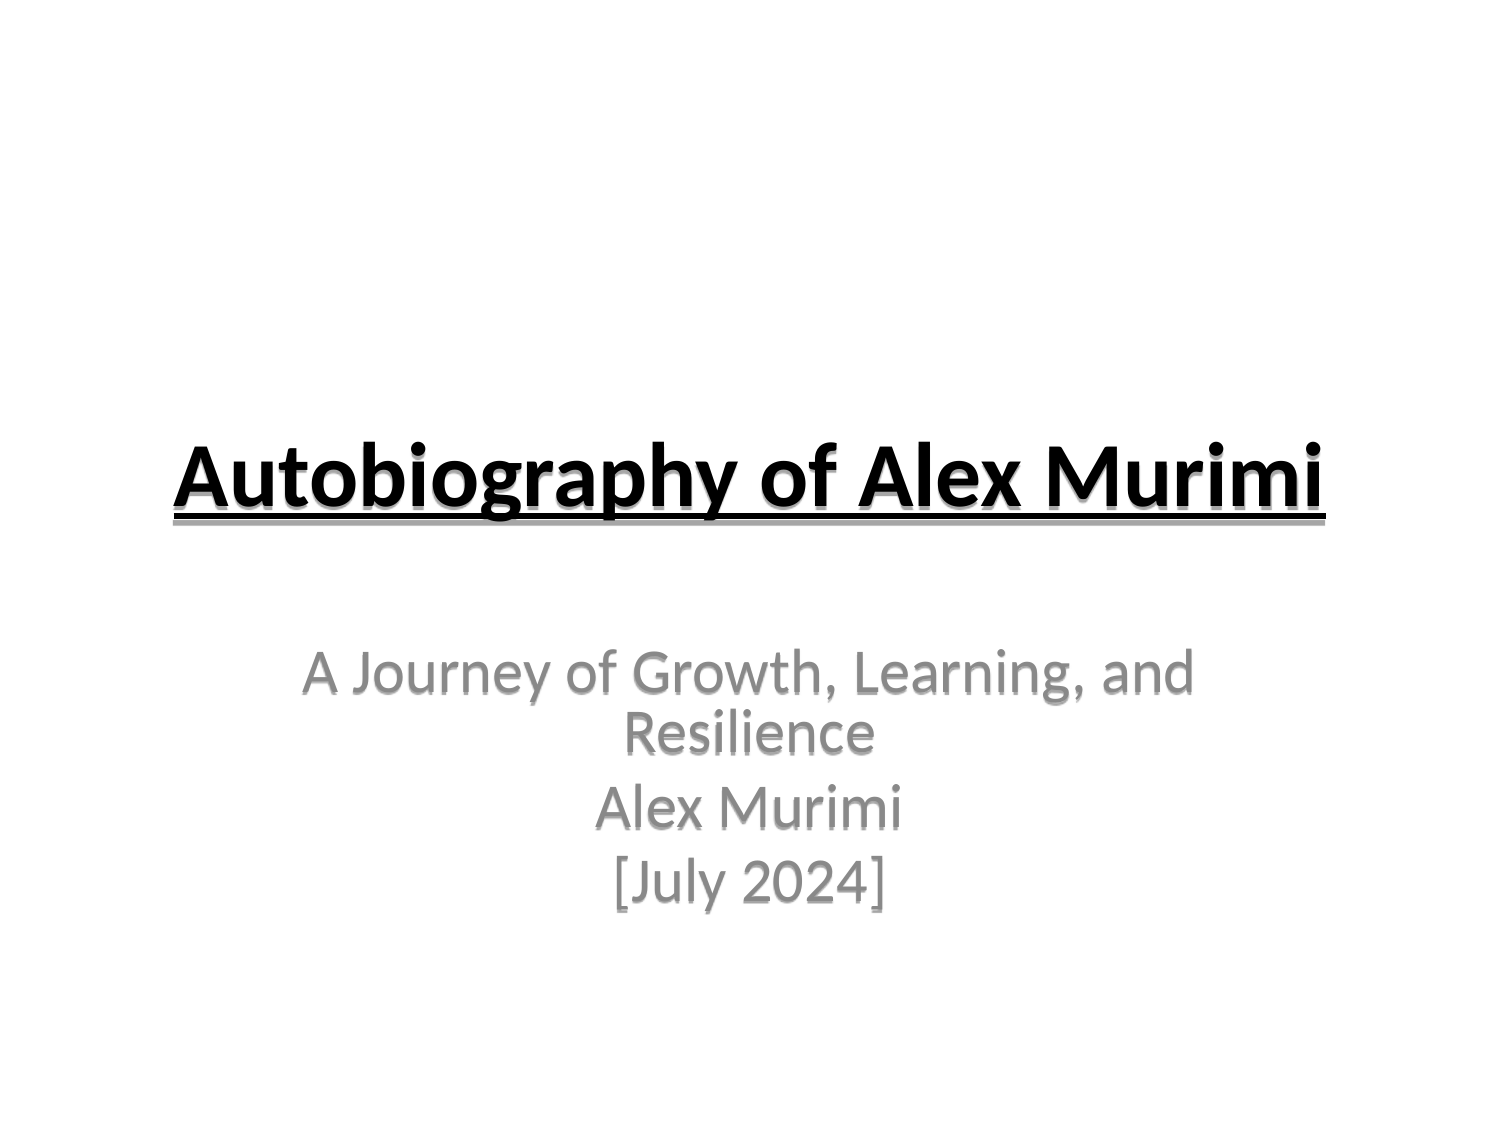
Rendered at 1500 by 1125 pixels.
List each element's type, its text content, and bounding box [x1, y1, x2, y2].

subtitle A Journey of Growth, Learning, and Resilience Alex Murimi [July 2024] [225, 637, 1276, 925]
title Autobiography of Alex Murimi [112, 349, 1388, 591]
